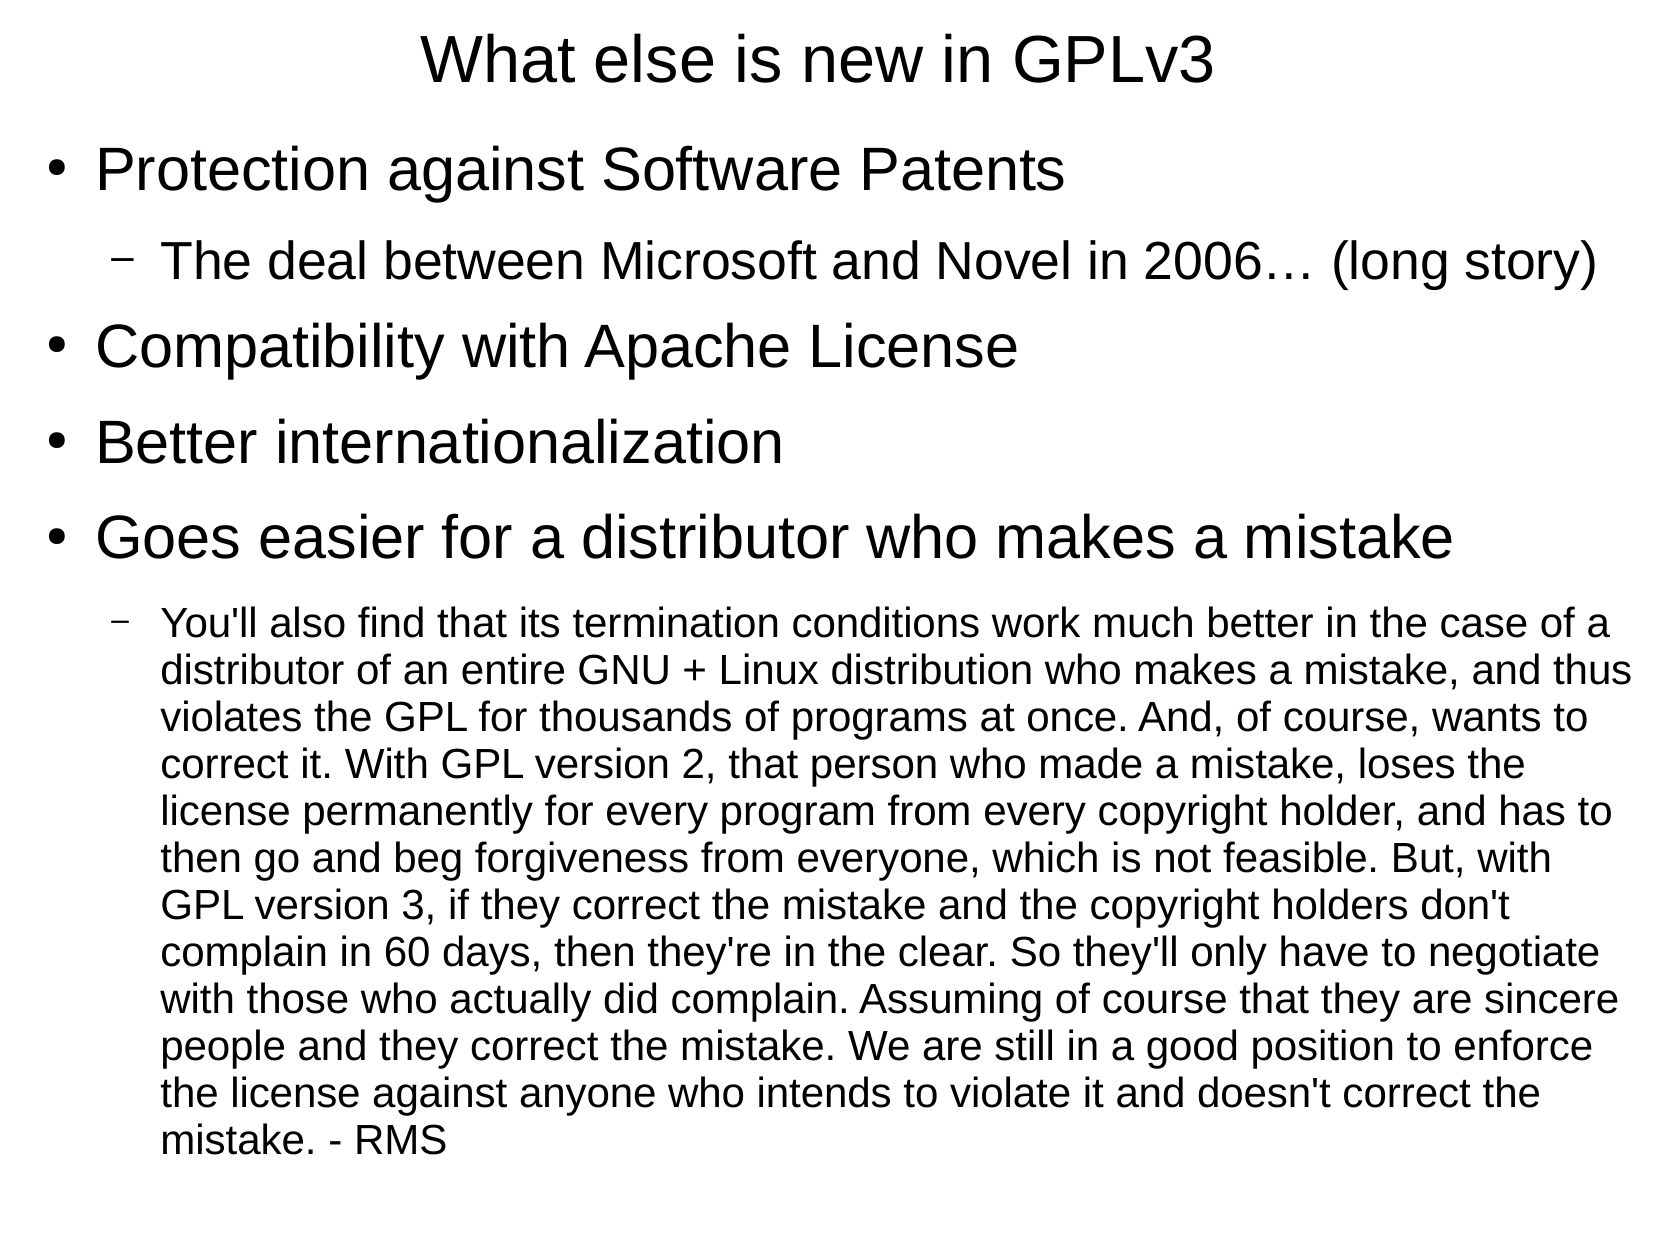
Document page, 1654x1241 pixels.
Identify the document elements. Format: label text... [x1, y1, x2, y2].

text_box What else is new in GPLv3 [329, 27, 1308, 91]
list Protection against Software Patents The deal between Microsoft and Novel in 2006… (long story) Compatibility with Apache License Better internationalization Goes easier for a distributor who makes a mistake You'll also find that its termination conditions work much better in the case of a distributor of an entire GNU + Linux distribution who makes a mistake, and thus violates the GPL for thousands of programs at once. And, of course, wants to correct it. With GPL version 2, that person who made a mistake, loses the license permanently for every program from every copyright holder, and has to then go and beg forgiveness from everyone, which is not feasible. But, with GPL version 3, if they correct the mistake and the copyright holders don't complain in 60 days, then they're in the clear. So they'll only have to negotiate with those who actually did complain. Assuming of course that they are sincere people and they correct the mistake. We are still in a good position to enforce the license against anyone who intends to violate it and doesn't correct the mistake. - RMS [30, 135, 1636, 1186]
